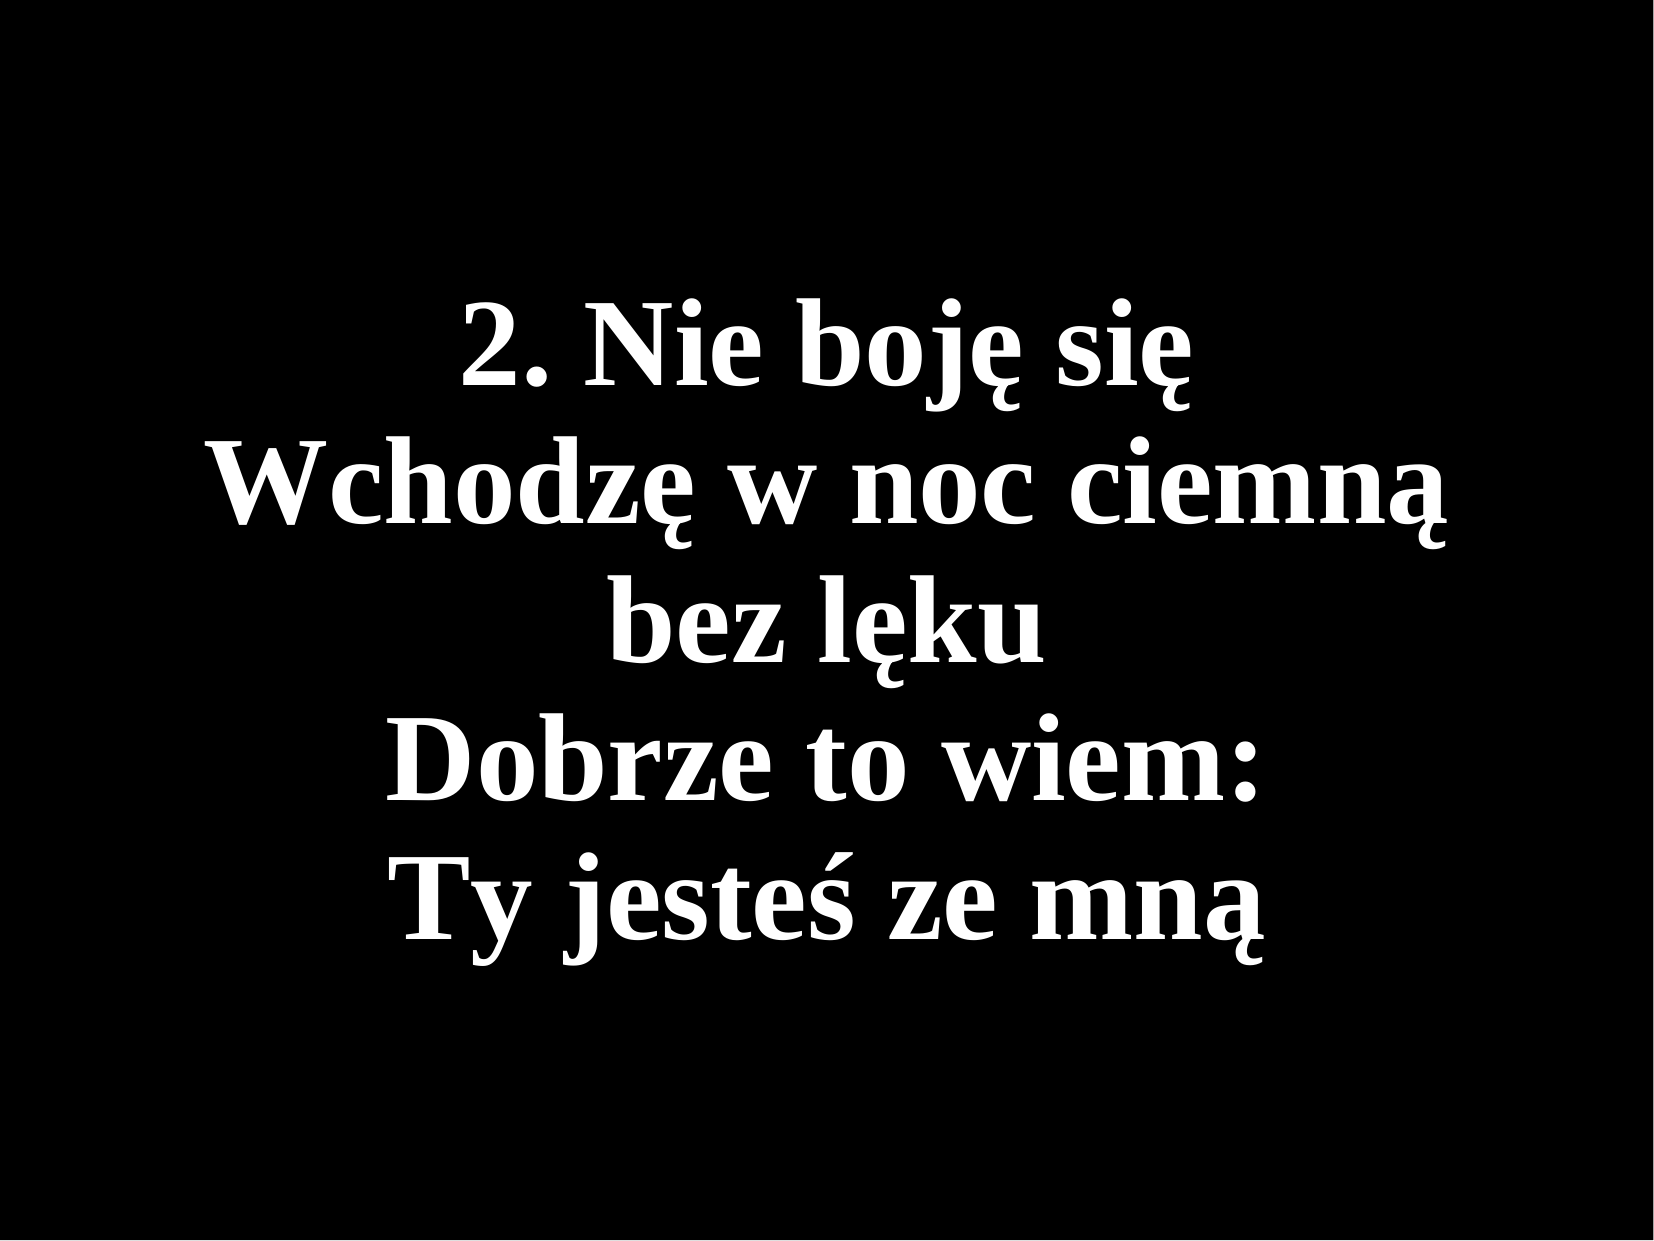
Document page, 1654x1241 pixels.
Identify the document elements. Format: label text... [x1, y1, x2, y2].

title 2. Nie boję się Wchodzę w noc ciemną bez lęku Dobrze to wiem: Ty jesteś ze mną [0, 0, 1654, 1241]
